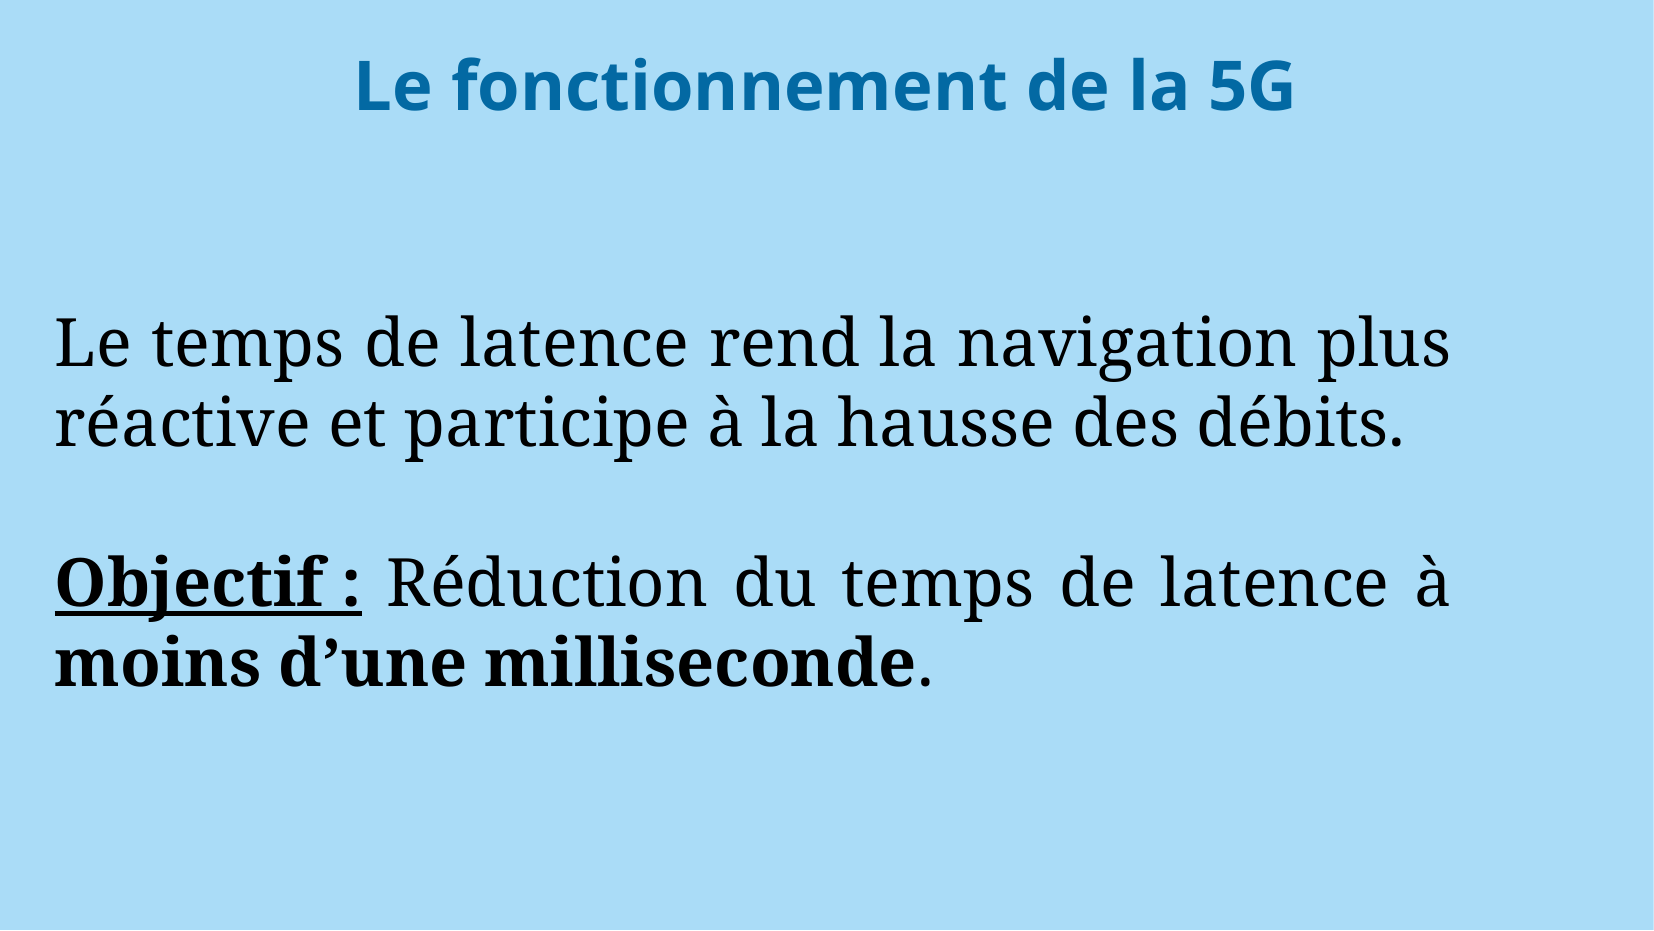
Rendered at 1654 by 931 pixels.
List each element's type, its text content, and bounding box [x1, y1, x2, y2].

title Le fonctionnement de la 5G [54, 31, 1598, 134]
subtitle Le temps de latence rend la navigation plus réactive et participe à la hausse des débits. Objectif : Réduction du temps de latence à moins d’une milliseconde. [54, 261, 1598, 739]
